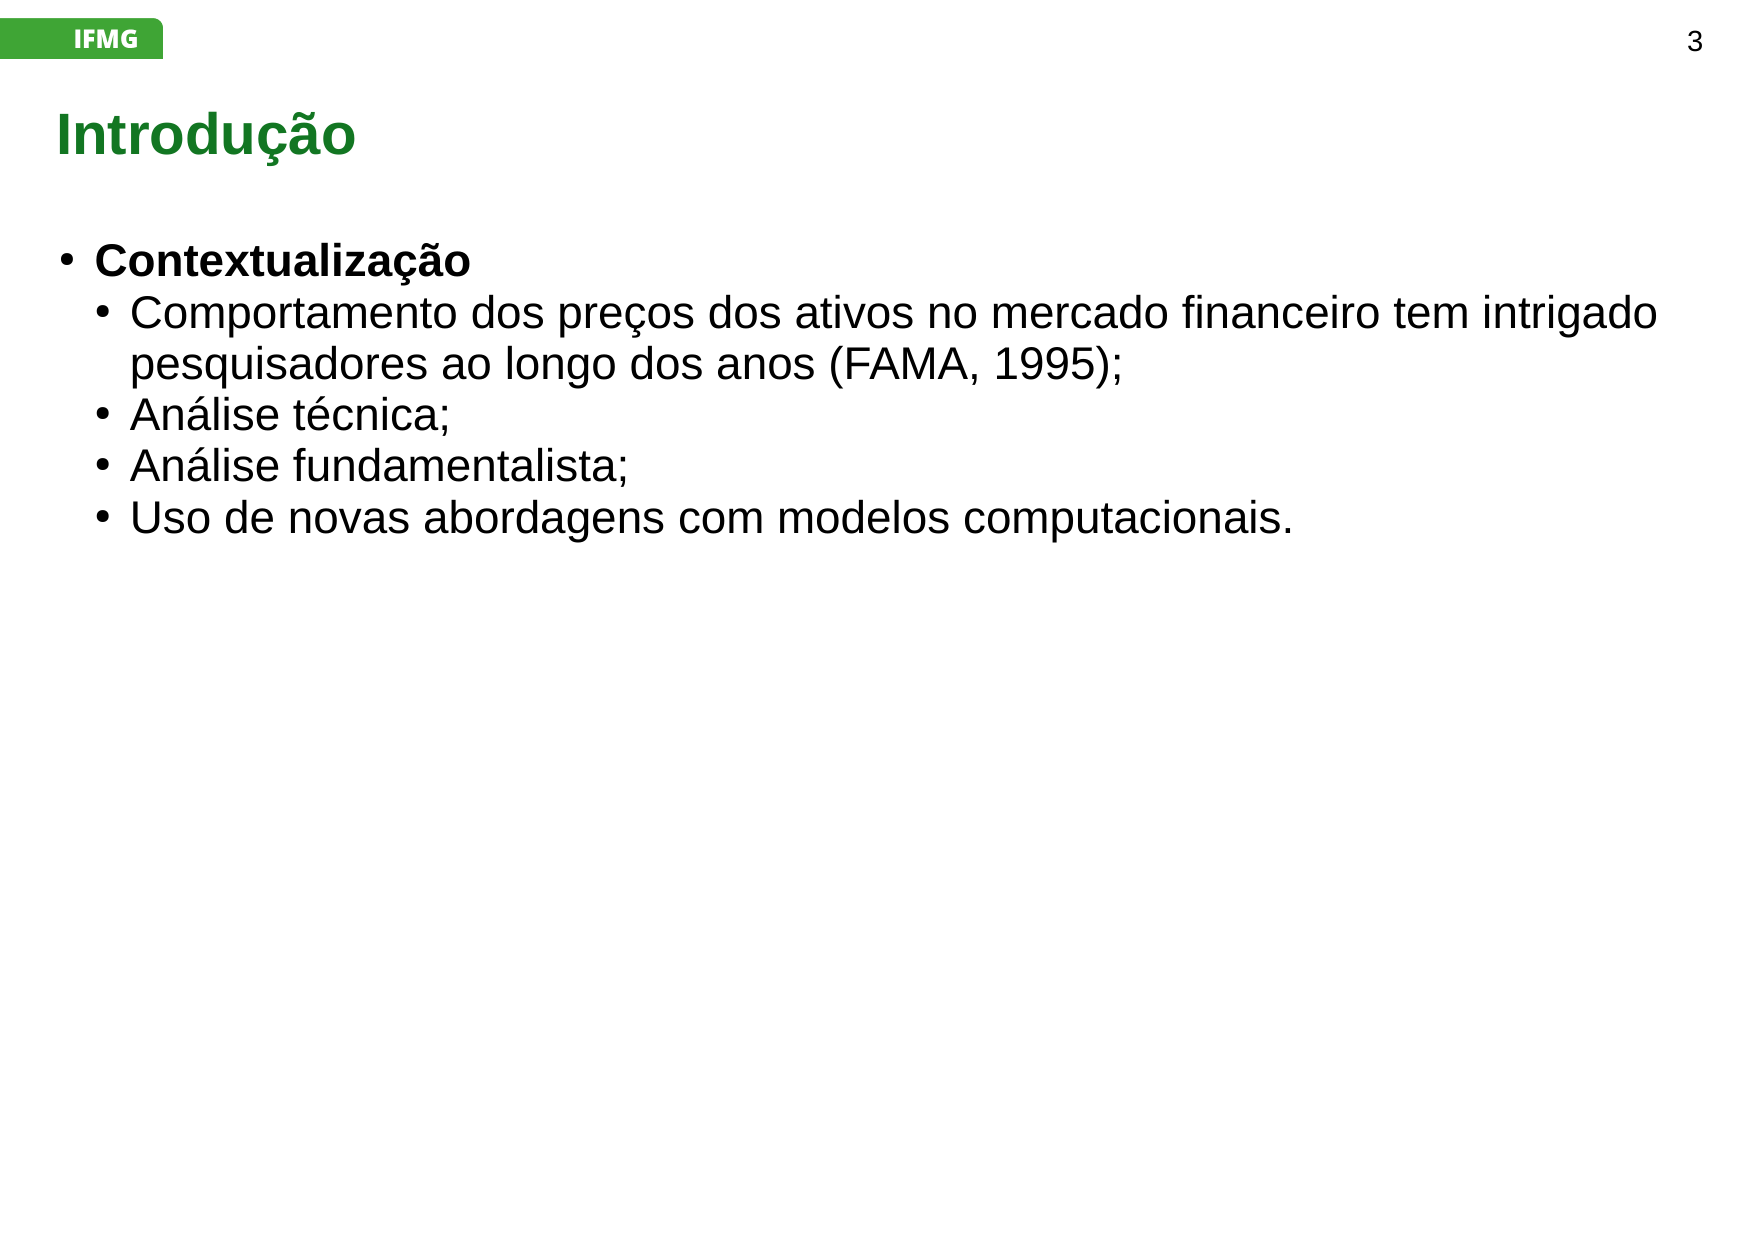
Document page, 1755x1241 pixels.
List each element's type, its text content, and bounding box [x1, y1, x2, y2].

text_box Contextualização Comportamento dos preços dos ativos no mercado financeiro tem intrigado pesquisadores ao longo dos anos (FAMA, 1995); Análise técnica; Análise fundamentalista; Uso de novas abordagens com modelos computacionais. [44, 227, 1713, 602]
text_box Introdução [41, 94, 1713, 240]
text_box <number> [1613, 17, 1755, 73]
picture [0, 17, 163, 62]
